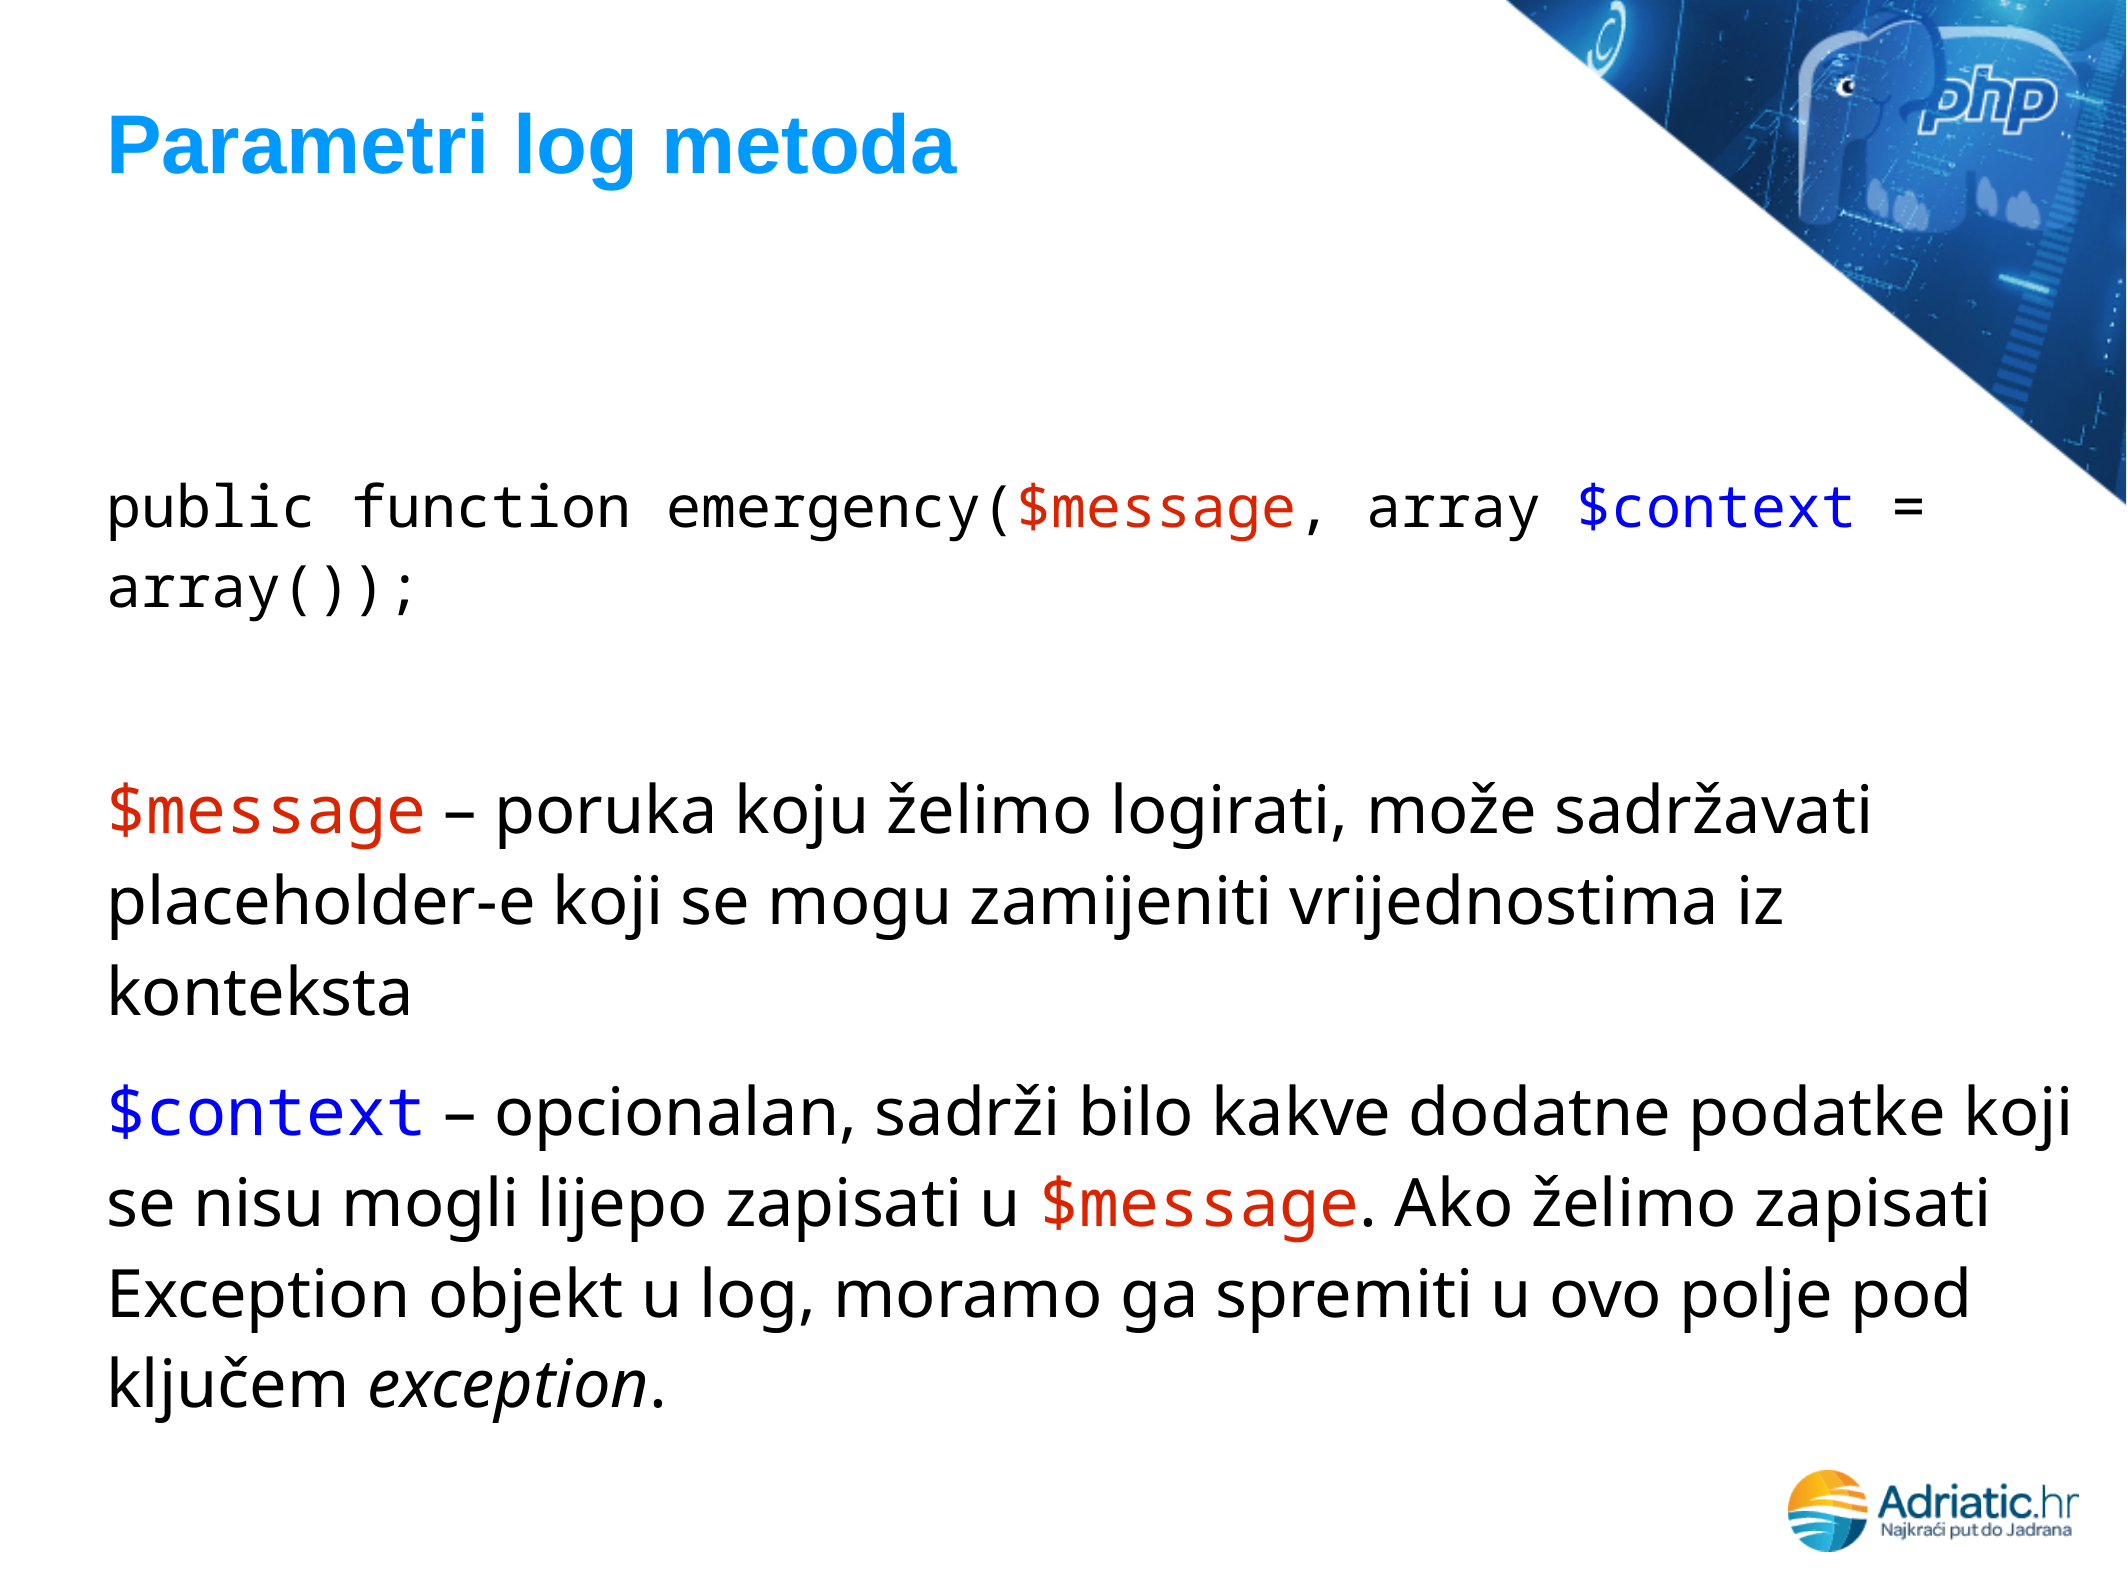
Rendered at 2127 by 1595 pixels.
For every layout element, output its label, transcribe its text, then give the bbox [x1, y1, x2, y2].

picture [1788, 1470, 2079, 1552]
picture [1505, 0, 2127, 625]
list public function emergency($message, array $context = array()); $message – poruka koju želimo logirati, može sadržavati placeholder-e koji se mogu zamijeniti vrijednostima iz konteksta $context – opcionalan, sadrži bilo kakve dodatne podatke koji se nisu mogli lijepo zapisati u $message. Ako želimo zapisati Exception objekt u log, moramo ga spremiti u ovo polje pod ključem exception. [106, 248, 2091, 1453]
title Parametri log metoda [106, 70, 1630, 219]
